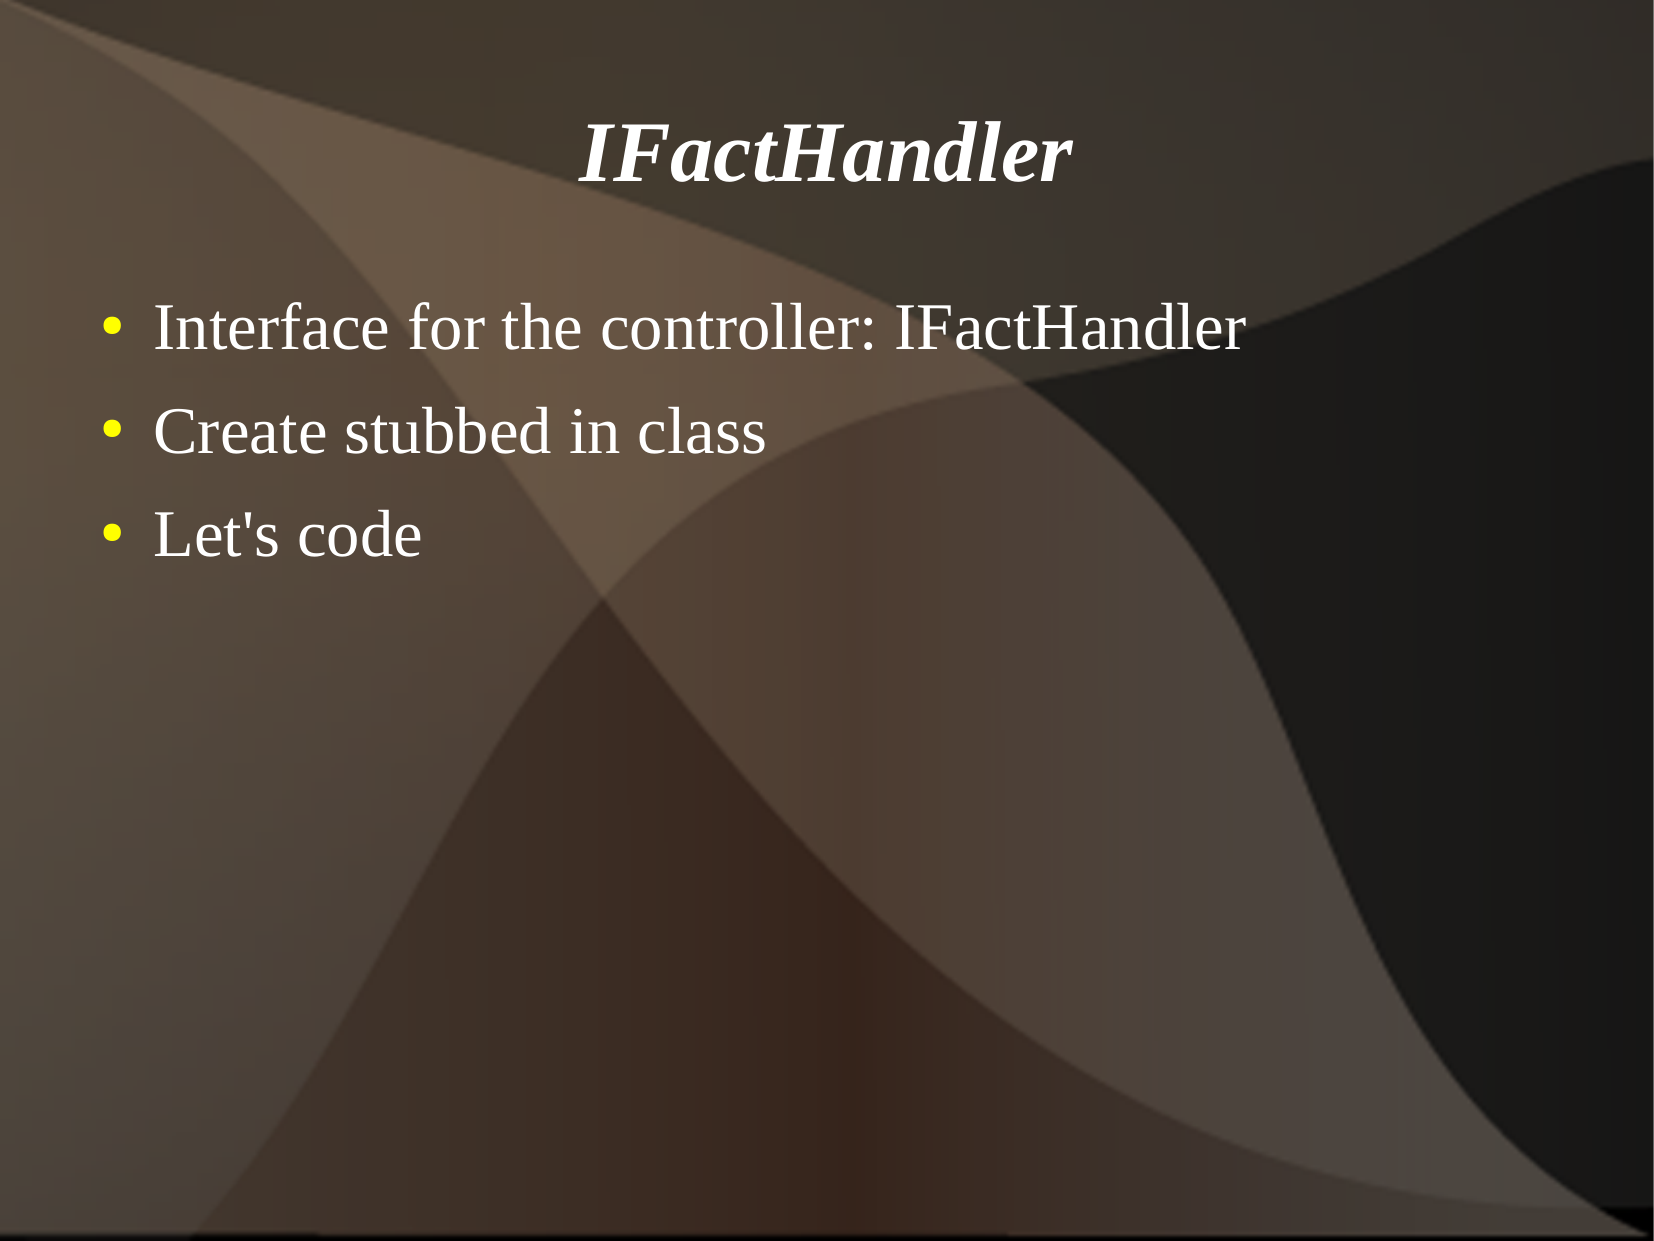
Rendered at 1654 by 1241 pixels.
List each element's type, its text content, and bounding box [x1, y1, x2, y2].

picture [0, 0, 1654, 1241]
title IFactHandler [82, 49, 1571, 257]
list Interface for the controller: IFactHandler Create stubbed in class Let's code [82, 290, 1571, 1109]
